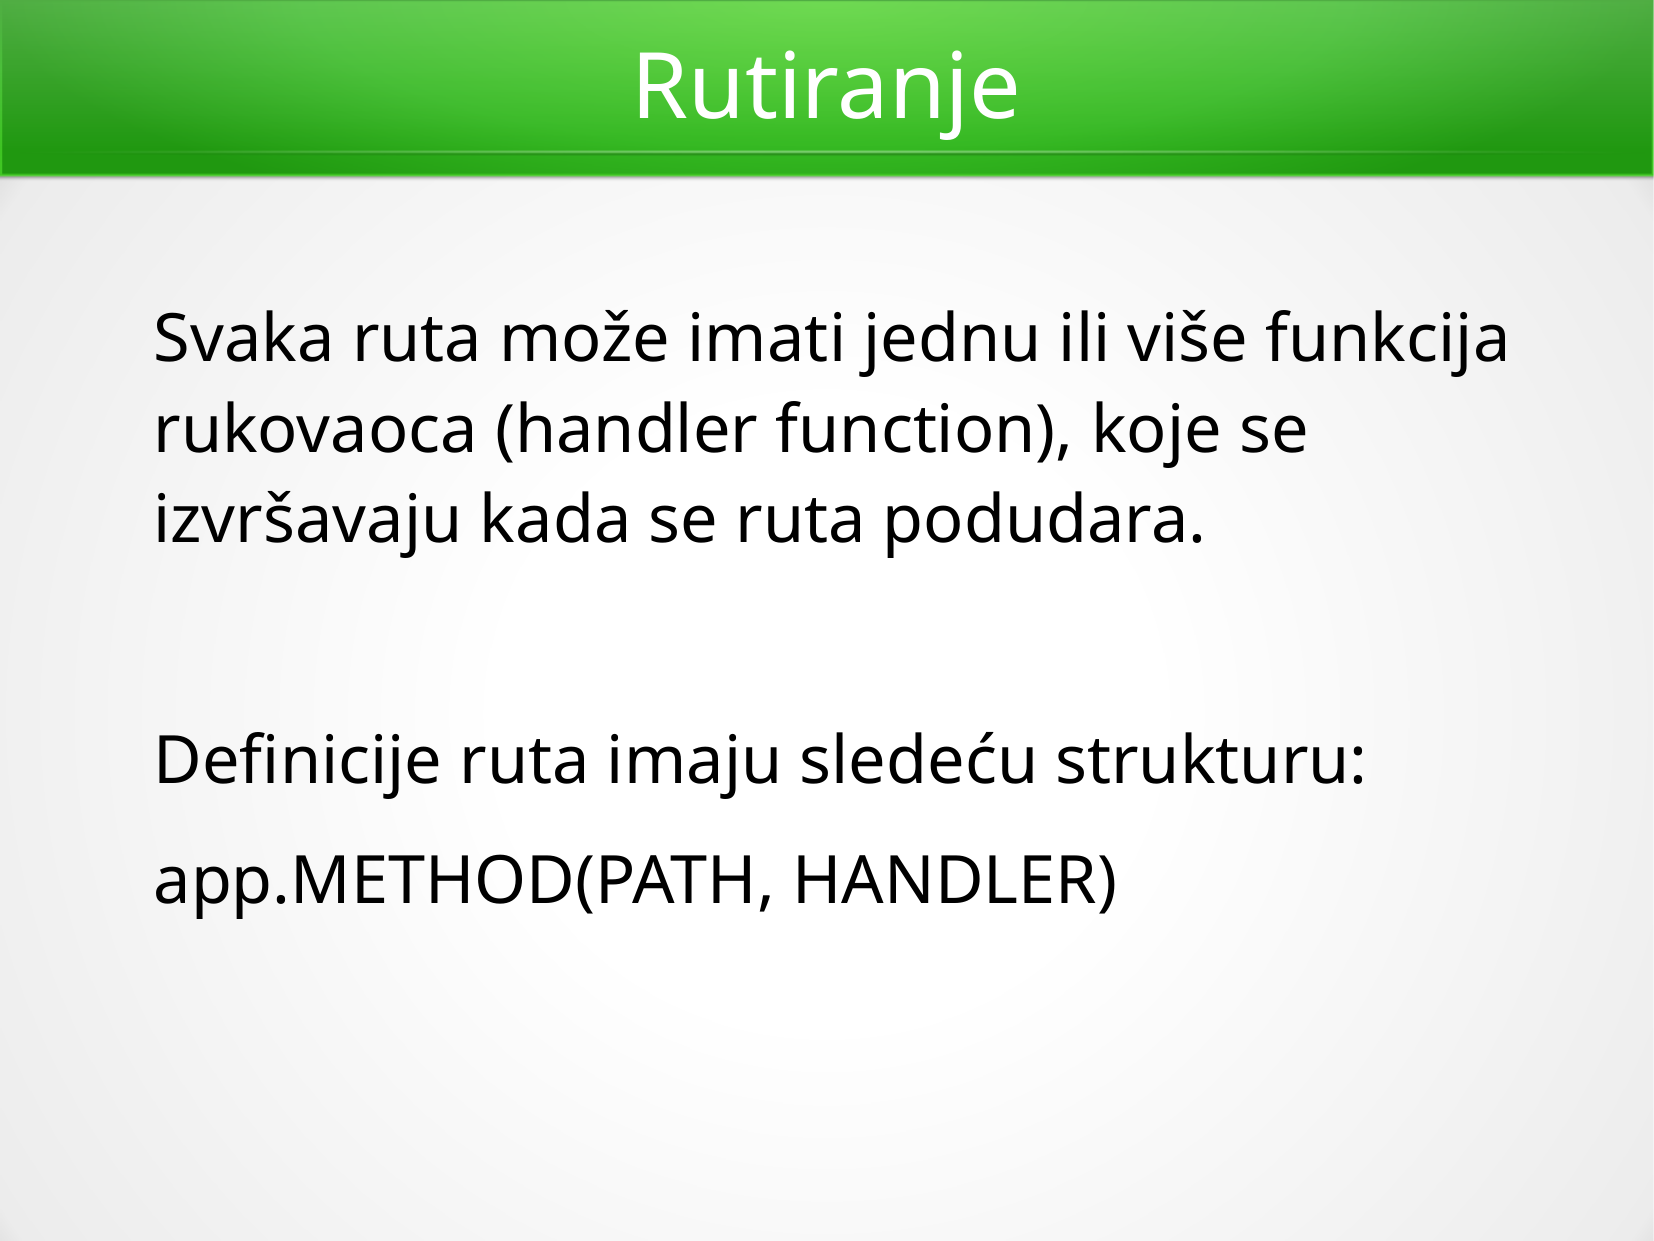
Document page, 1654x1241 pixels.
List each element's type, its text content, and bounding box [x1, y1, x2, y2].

list Svaka ruta može imati jednu ili više funkcija rukovaoca (handler function), koje se izvršavaju kada se ruta podudara. Definicije ruta imaju sledeću strukturu: app.METHOD(PATH, HANDLER) [82, 290, 1571, 1010]
title Rutiranje [82, 11, 1571, 154]
picture [0, 0, 1654, 1241]
